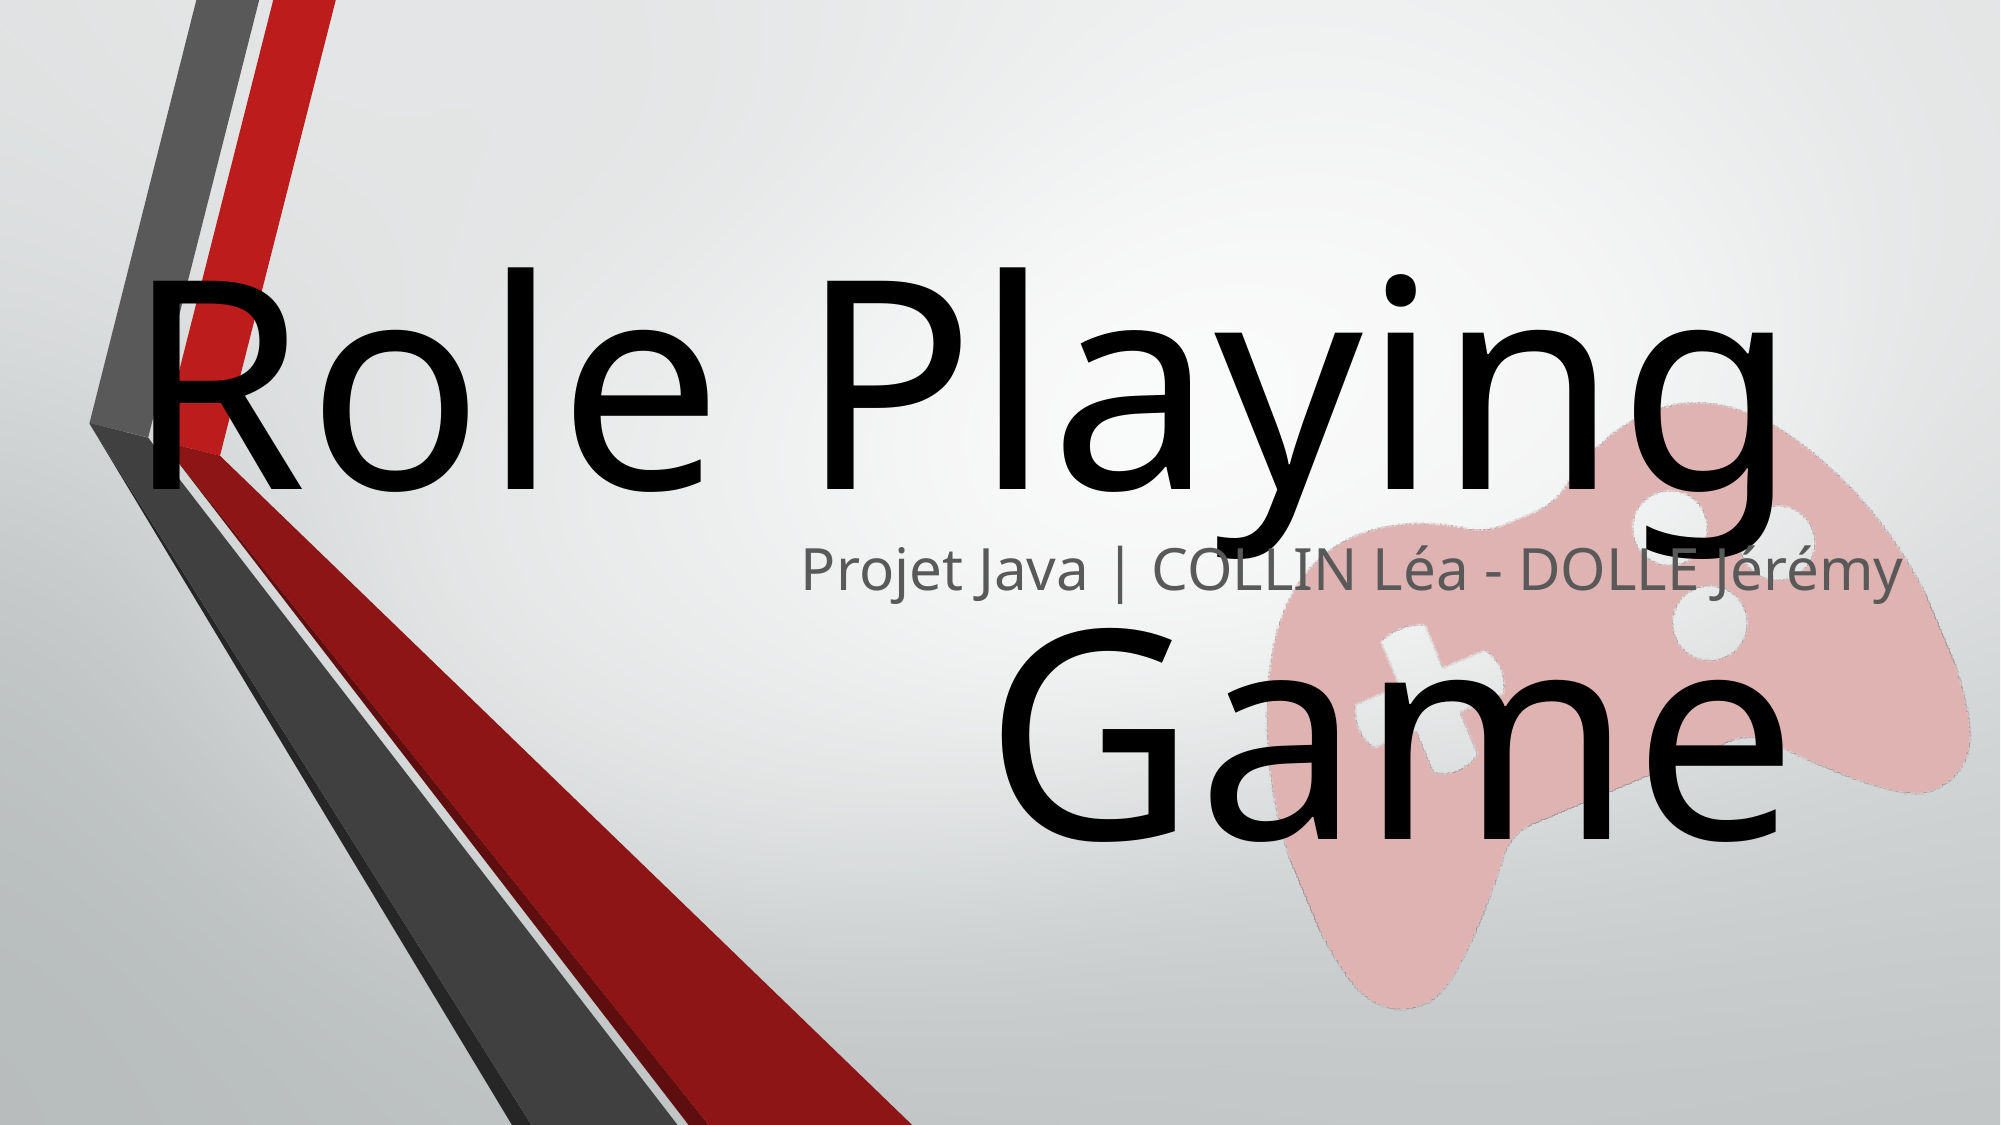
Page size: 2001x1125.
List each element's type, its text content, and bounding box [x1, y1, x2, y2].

subtitle Projet Java | COLLIN Léa - DOLLE Jérémy [785, 524, 1932, 753]
title Role Playing Game [110, 190, 1932, 620]
picture [1252, 763, 1312, 821]
picture [1281, 613, 2000, 1125]
